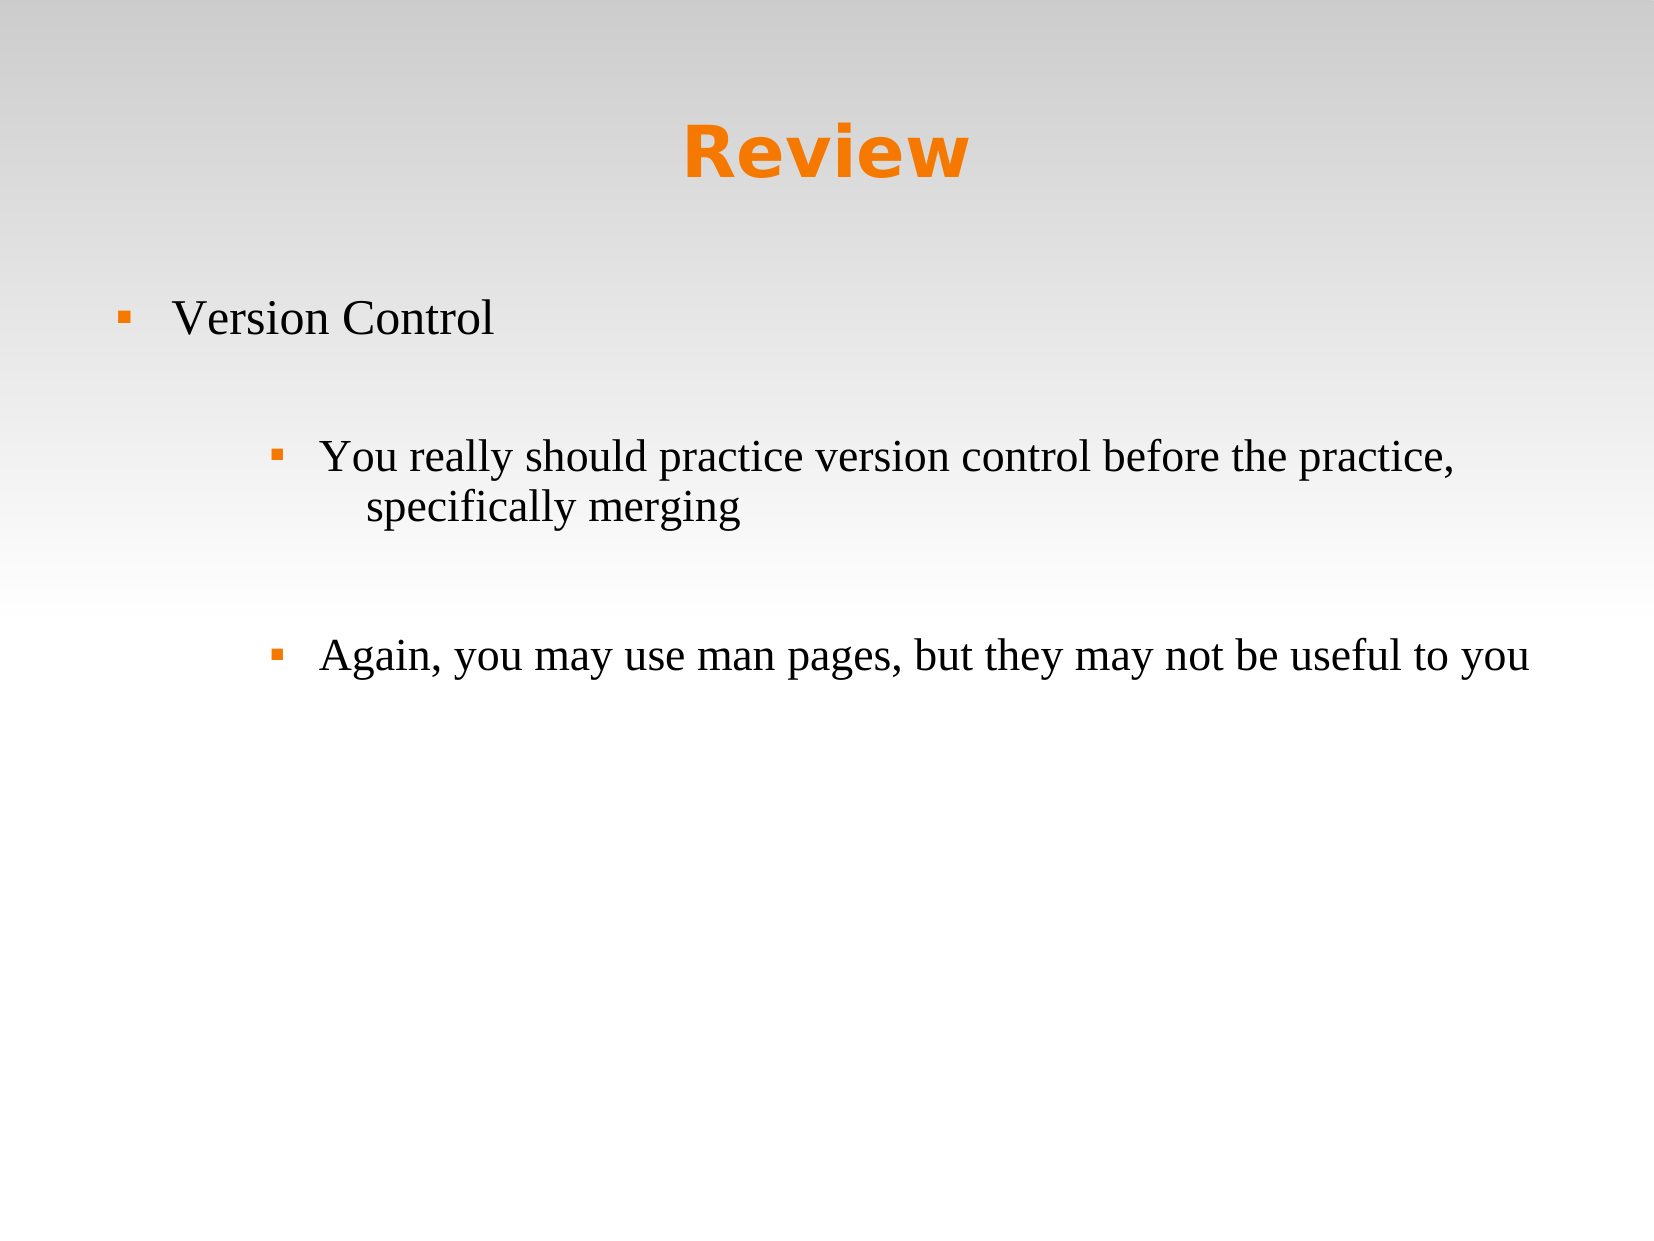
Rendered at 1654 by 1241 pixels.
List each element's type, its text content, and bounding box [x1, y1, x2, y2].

title Review [82, 49, 1571, 257]
list Version Control You really should practice version control before the practice, specifically merging Again, you may use man pages, but they may not be useful to you [82, 290, 1571, 1109]
